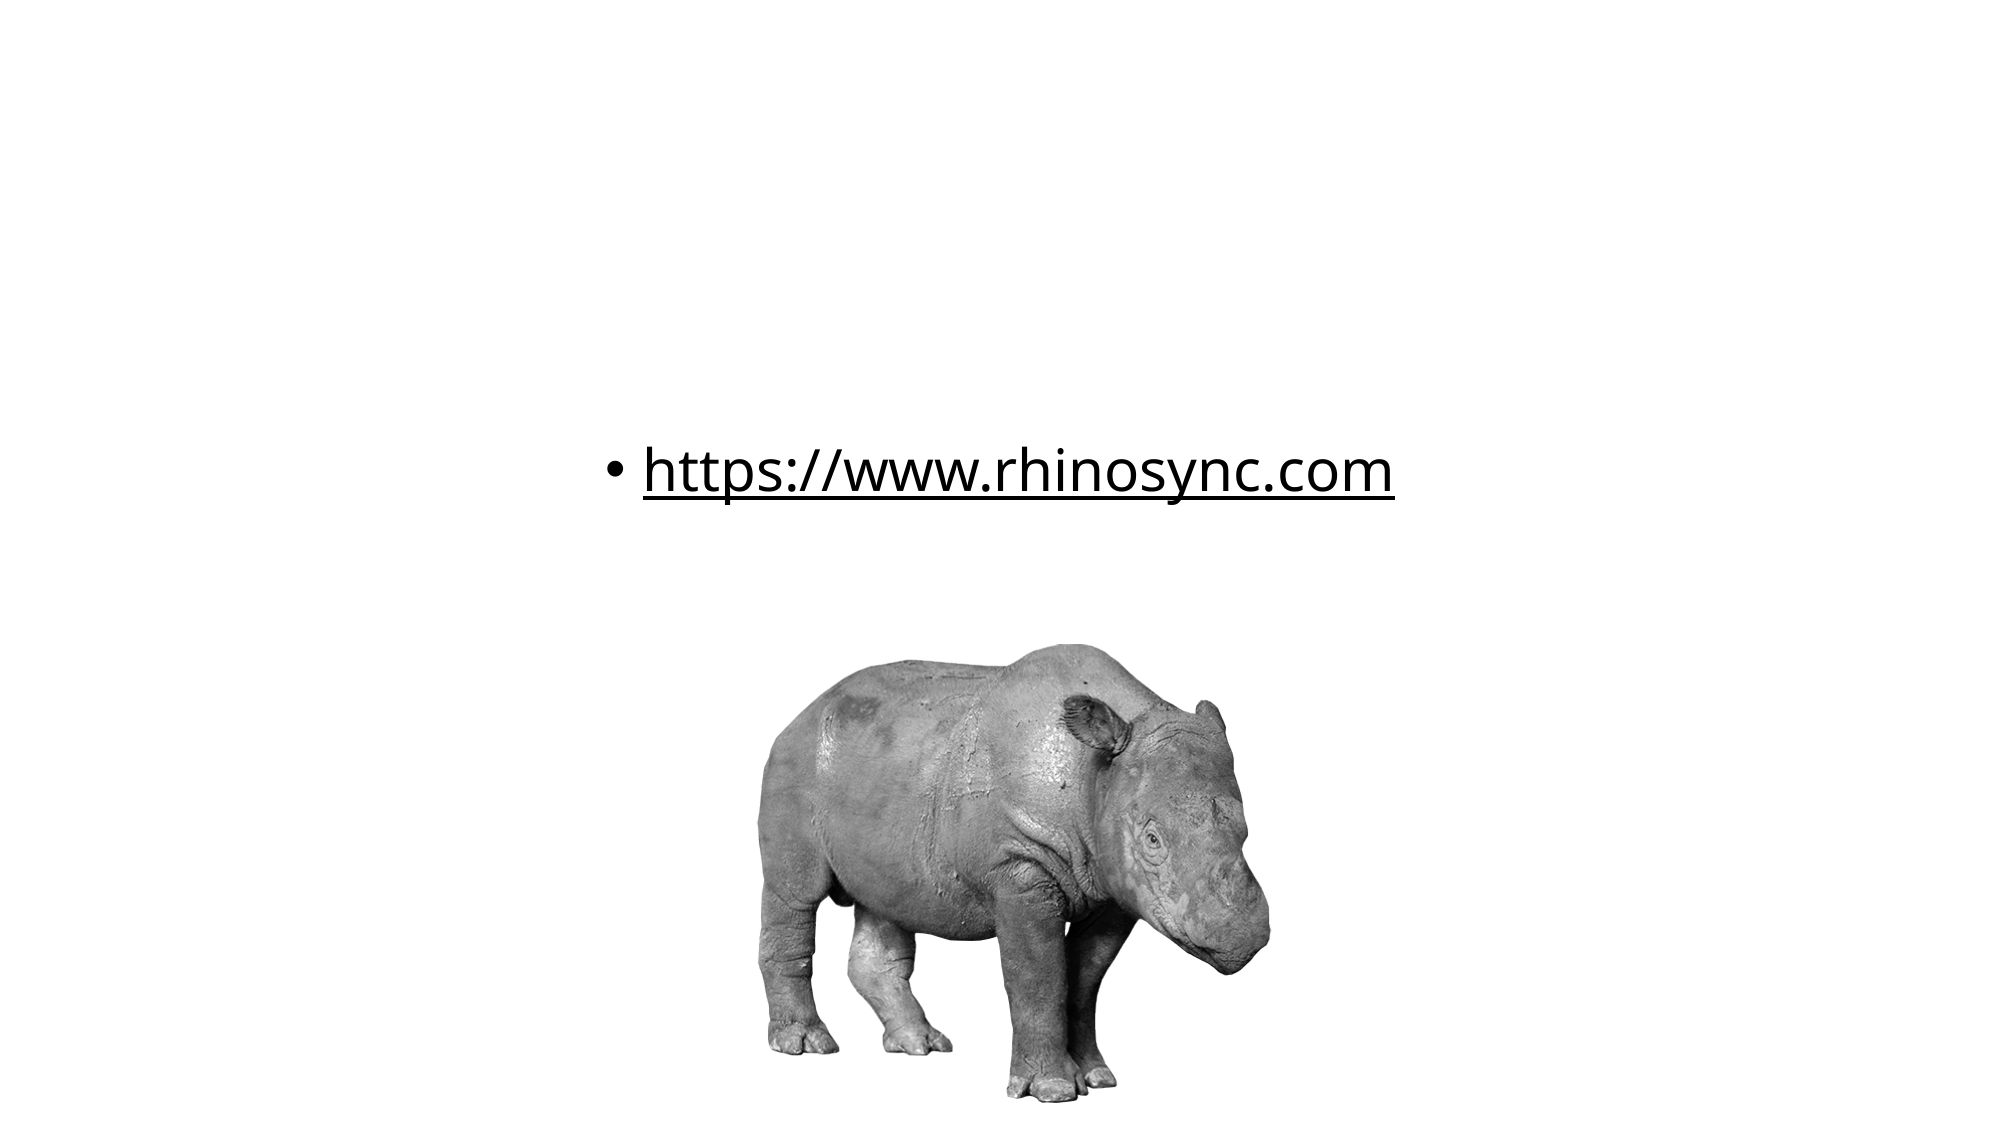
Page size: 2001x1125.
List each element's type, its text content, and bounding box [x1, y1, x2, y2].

list https://www.rhinosync.com [137, 433, 1863, 586]
picture [598, 585, 1402, 1122]
